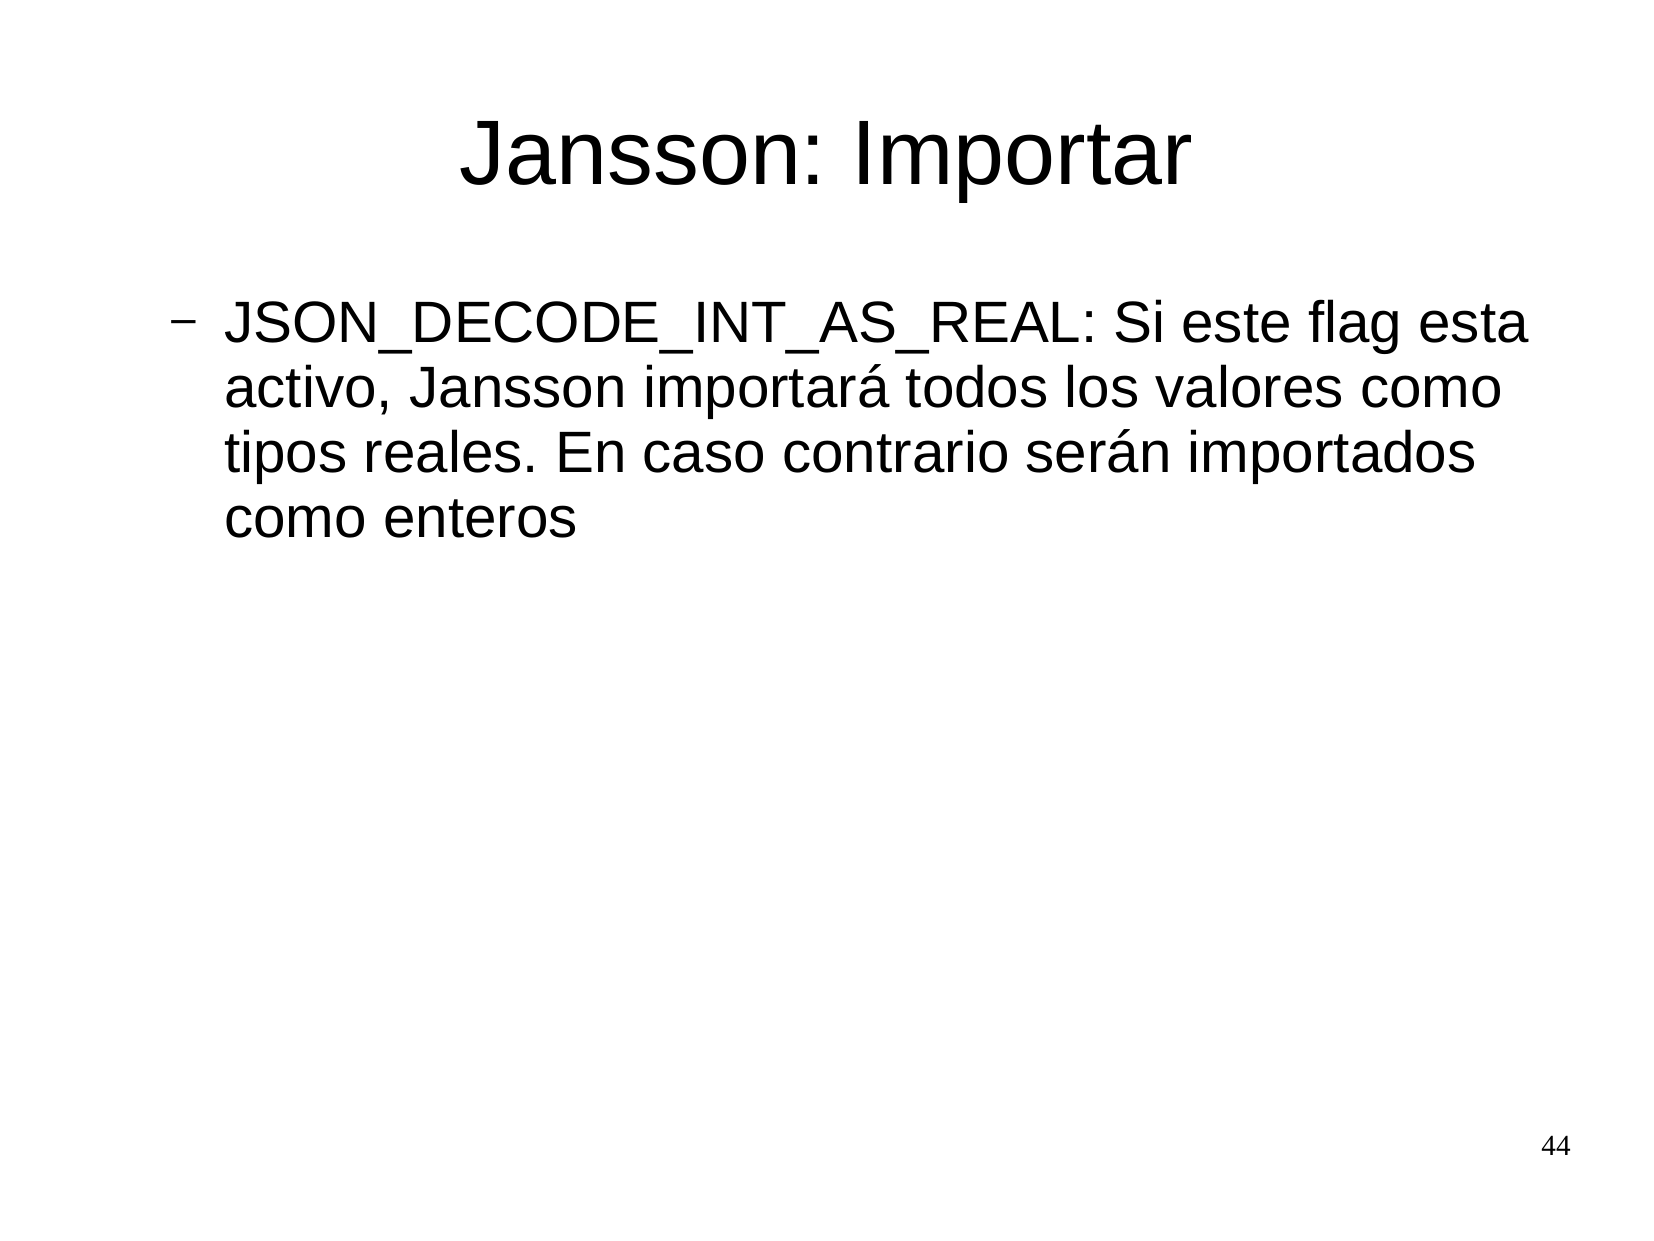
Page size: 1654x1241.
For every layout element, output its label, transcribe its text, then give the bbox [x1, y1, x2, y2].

title Jansson: Importar [82, 49, 1571, 257]
list JSON_DECODE_INT_AS_REAL: Si este flag esta activo, Jansson importará todos los valores como tipos reales. En caso contrario serán importados como enteros [82, 290, 1538, 1010]
